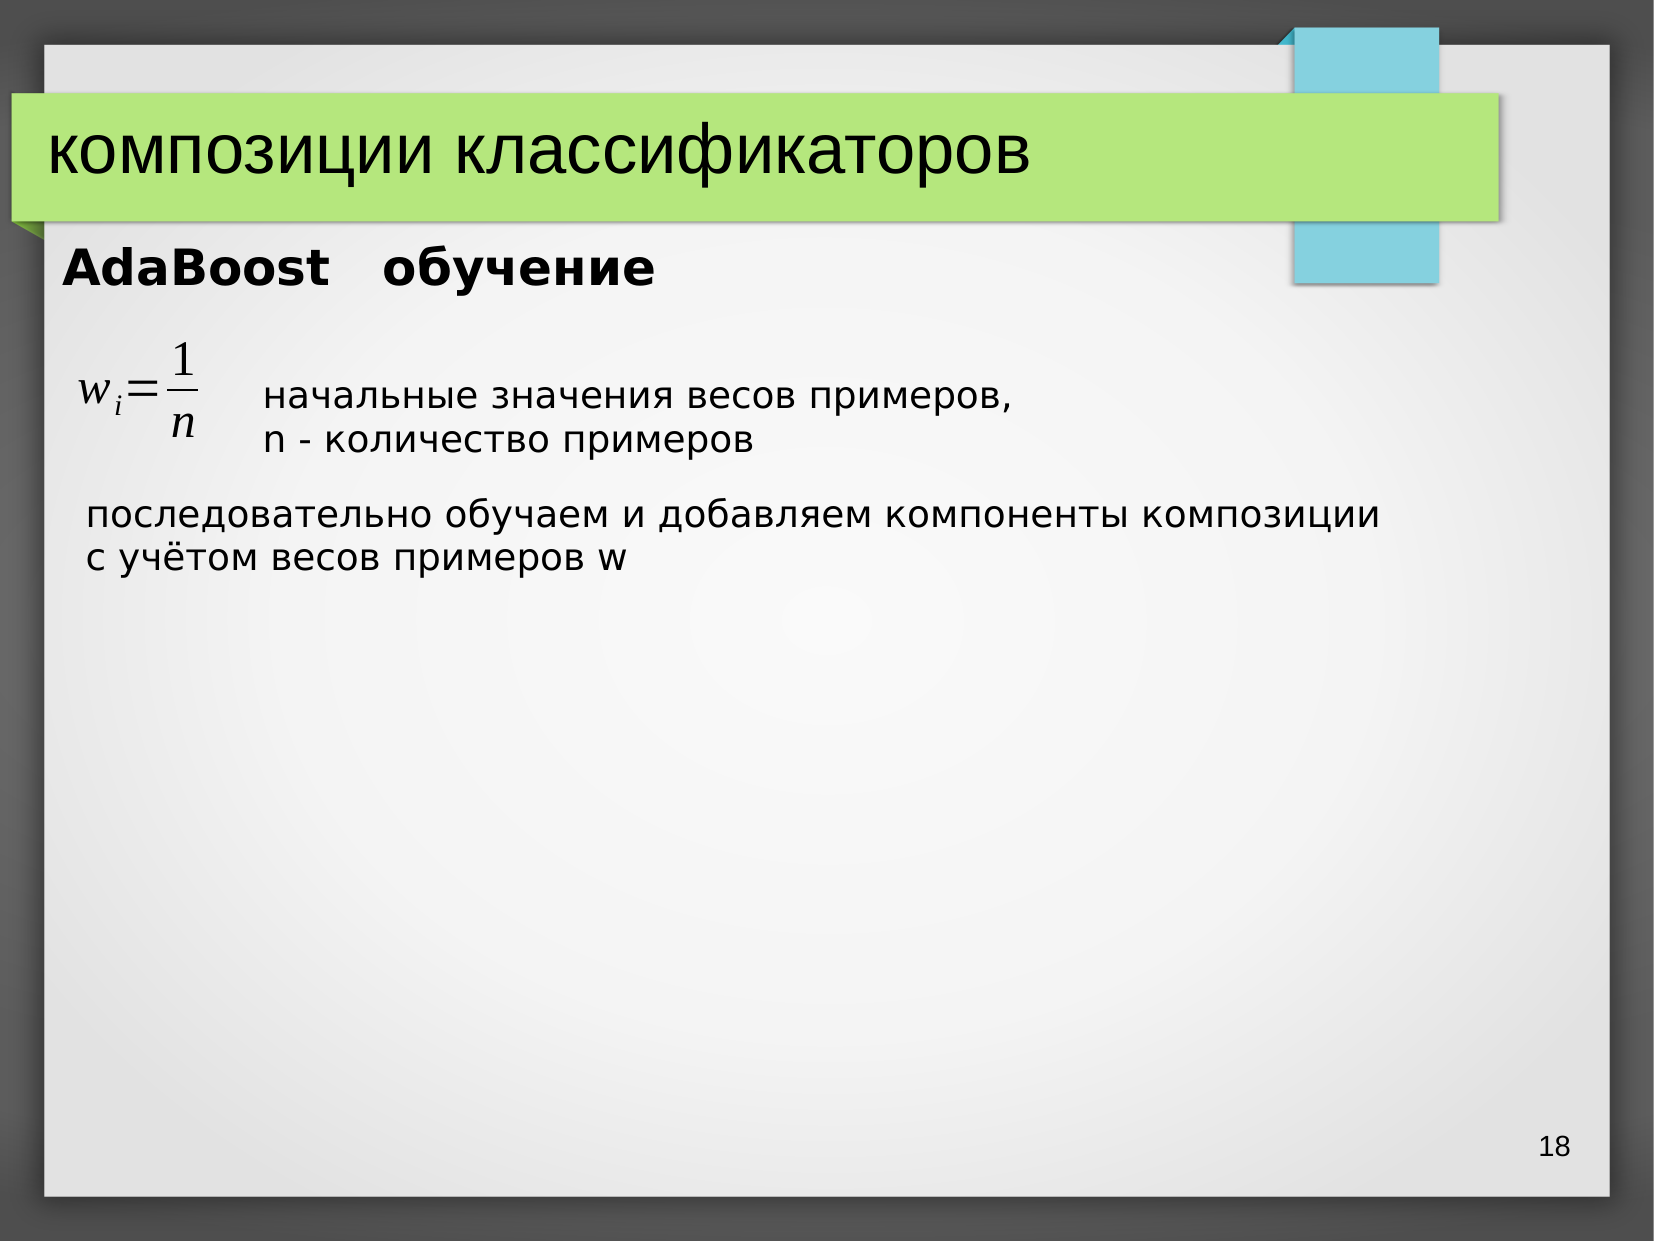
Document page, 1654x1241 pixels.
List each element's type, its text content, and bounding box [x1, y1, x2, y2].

title композиции классификаторов [47, 109, 1501, 189]
chart [70, 330, 207, 449]
text_box начальные значения весов примеров, n - количество примеров [248, 366, 1072, 469]
text_box AdaBoost обучение [47, 231, 768, 305]
text_box последовательно обучаем и добавляем компоненты композиции с учётом весов примеров w [70, 484, 1406, 587]
picture [0, 0, 1654, 1241]
